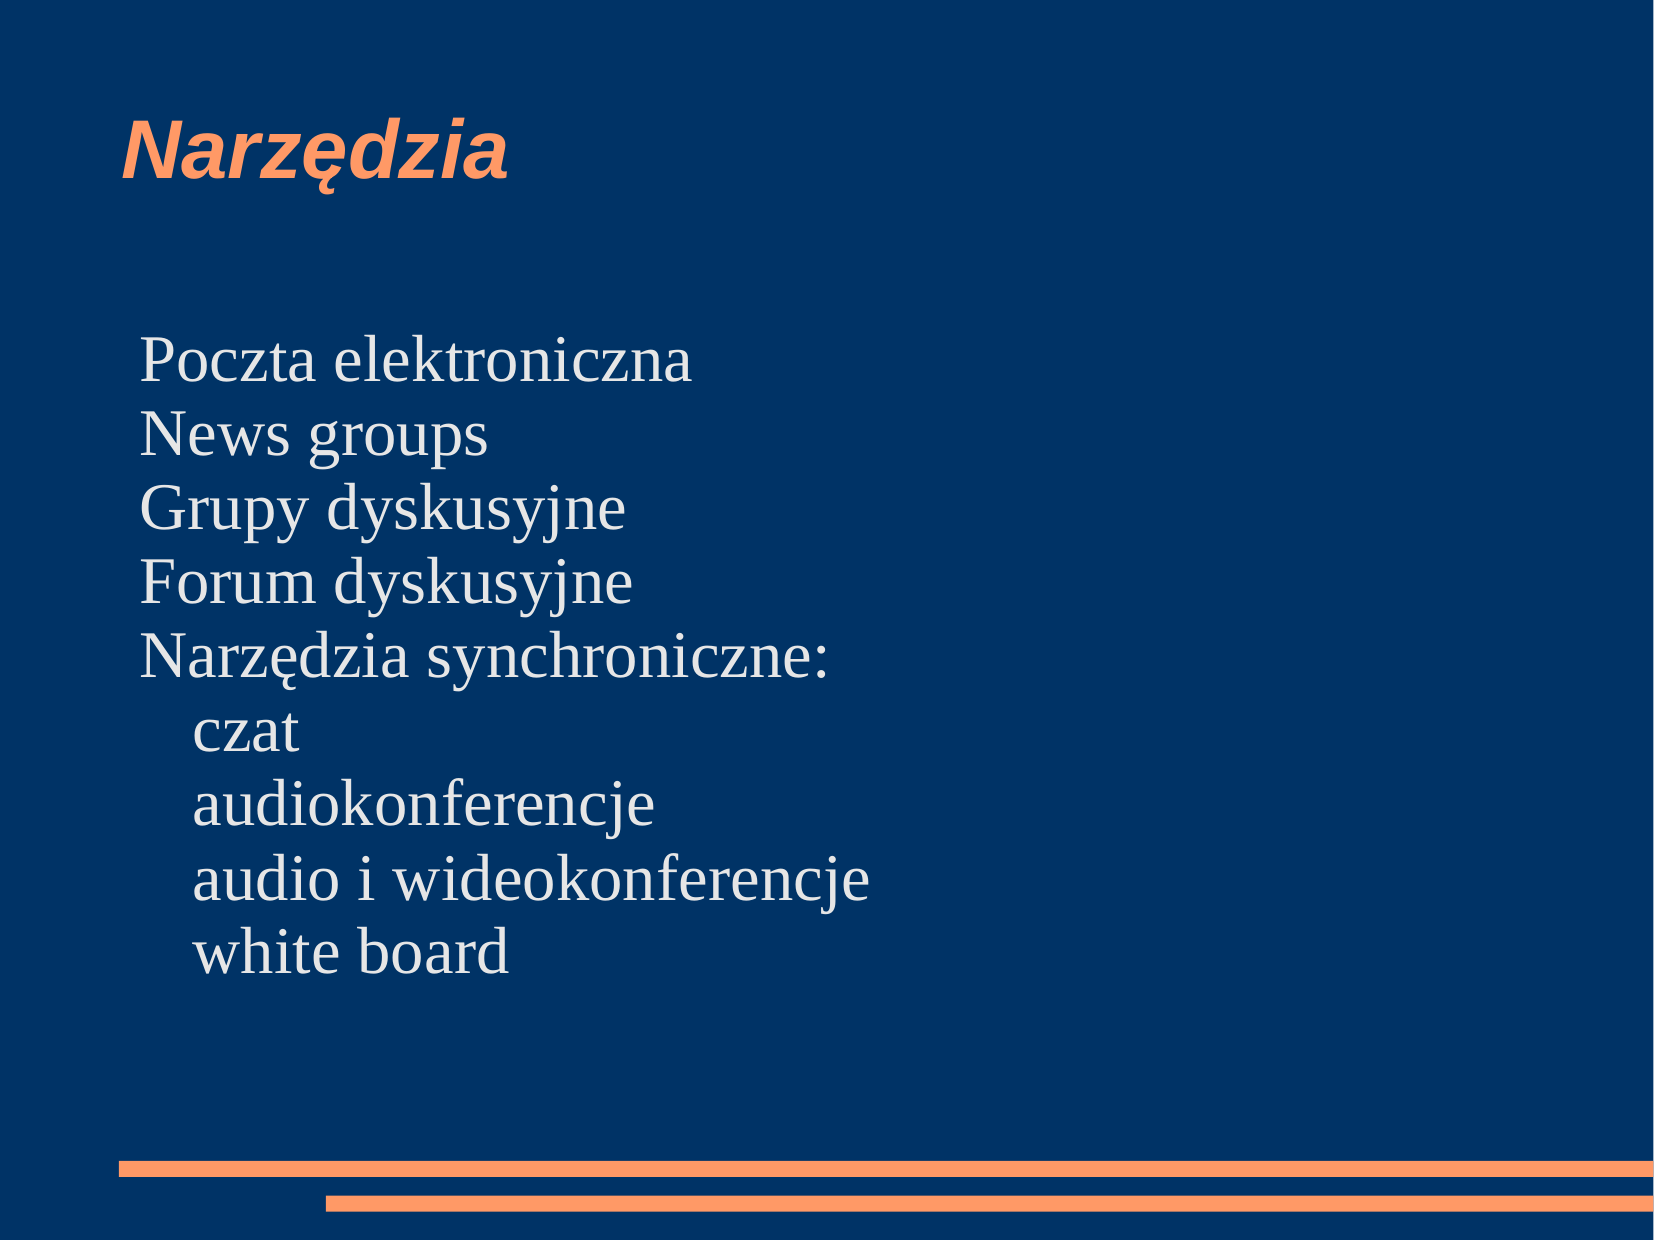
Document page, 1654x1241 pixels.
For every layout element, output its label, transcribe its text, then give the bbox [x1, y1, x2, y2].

title Narzędzia [121, 46, 1534, 254]
list Poczta elektroniczna News groups Grupy dyskusyjne Forum dyskusyjne Narzędzia synchroniczne: czat audiokonferencje audio i wideokonferencje white board [121, 322, 1561, 1133]
